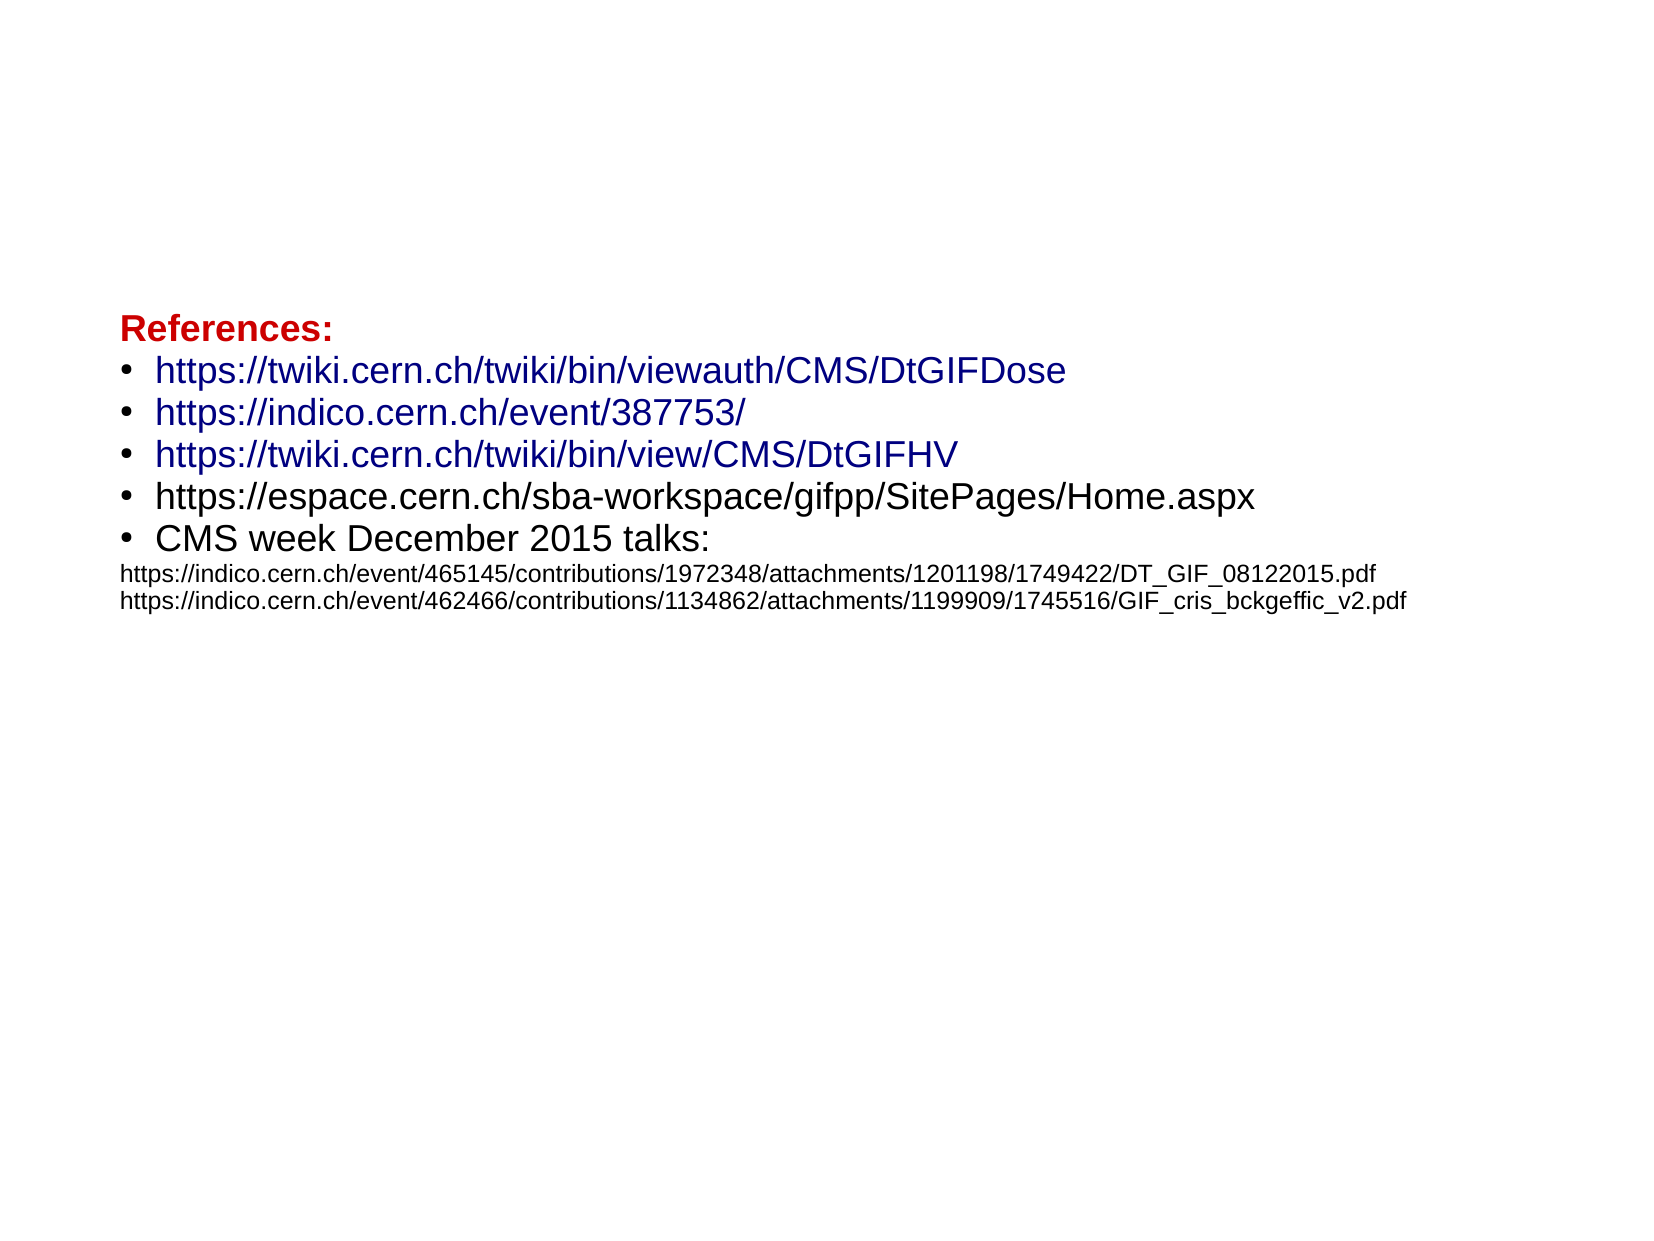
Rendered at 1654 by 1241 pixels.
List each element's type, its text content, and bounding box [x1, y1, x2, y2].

text_box References: https://twiki.cern.ch/twiki/bin/viewauth/CMS/DtGIFDose https://indico.cern.ch/event/387753/ https://twiki.cern.ch/twiki/bin/view/CMS/DtGIFHV https://espace.cern.ch/sba-workspace/gifpp/SitePages/Home.aspx CMS week December 2015 talks: https://indico.cern.ch/event/465145/contributions/1972348/attachments/1201198/1749422/DT_GIF_08122015.pdf https://indico.cern.ch/event/462466/contributions/1134862/attachments/1199909/1745516/GIF_cris_bckgeffic_v2.pdf [105, 300, 1591, 871]
